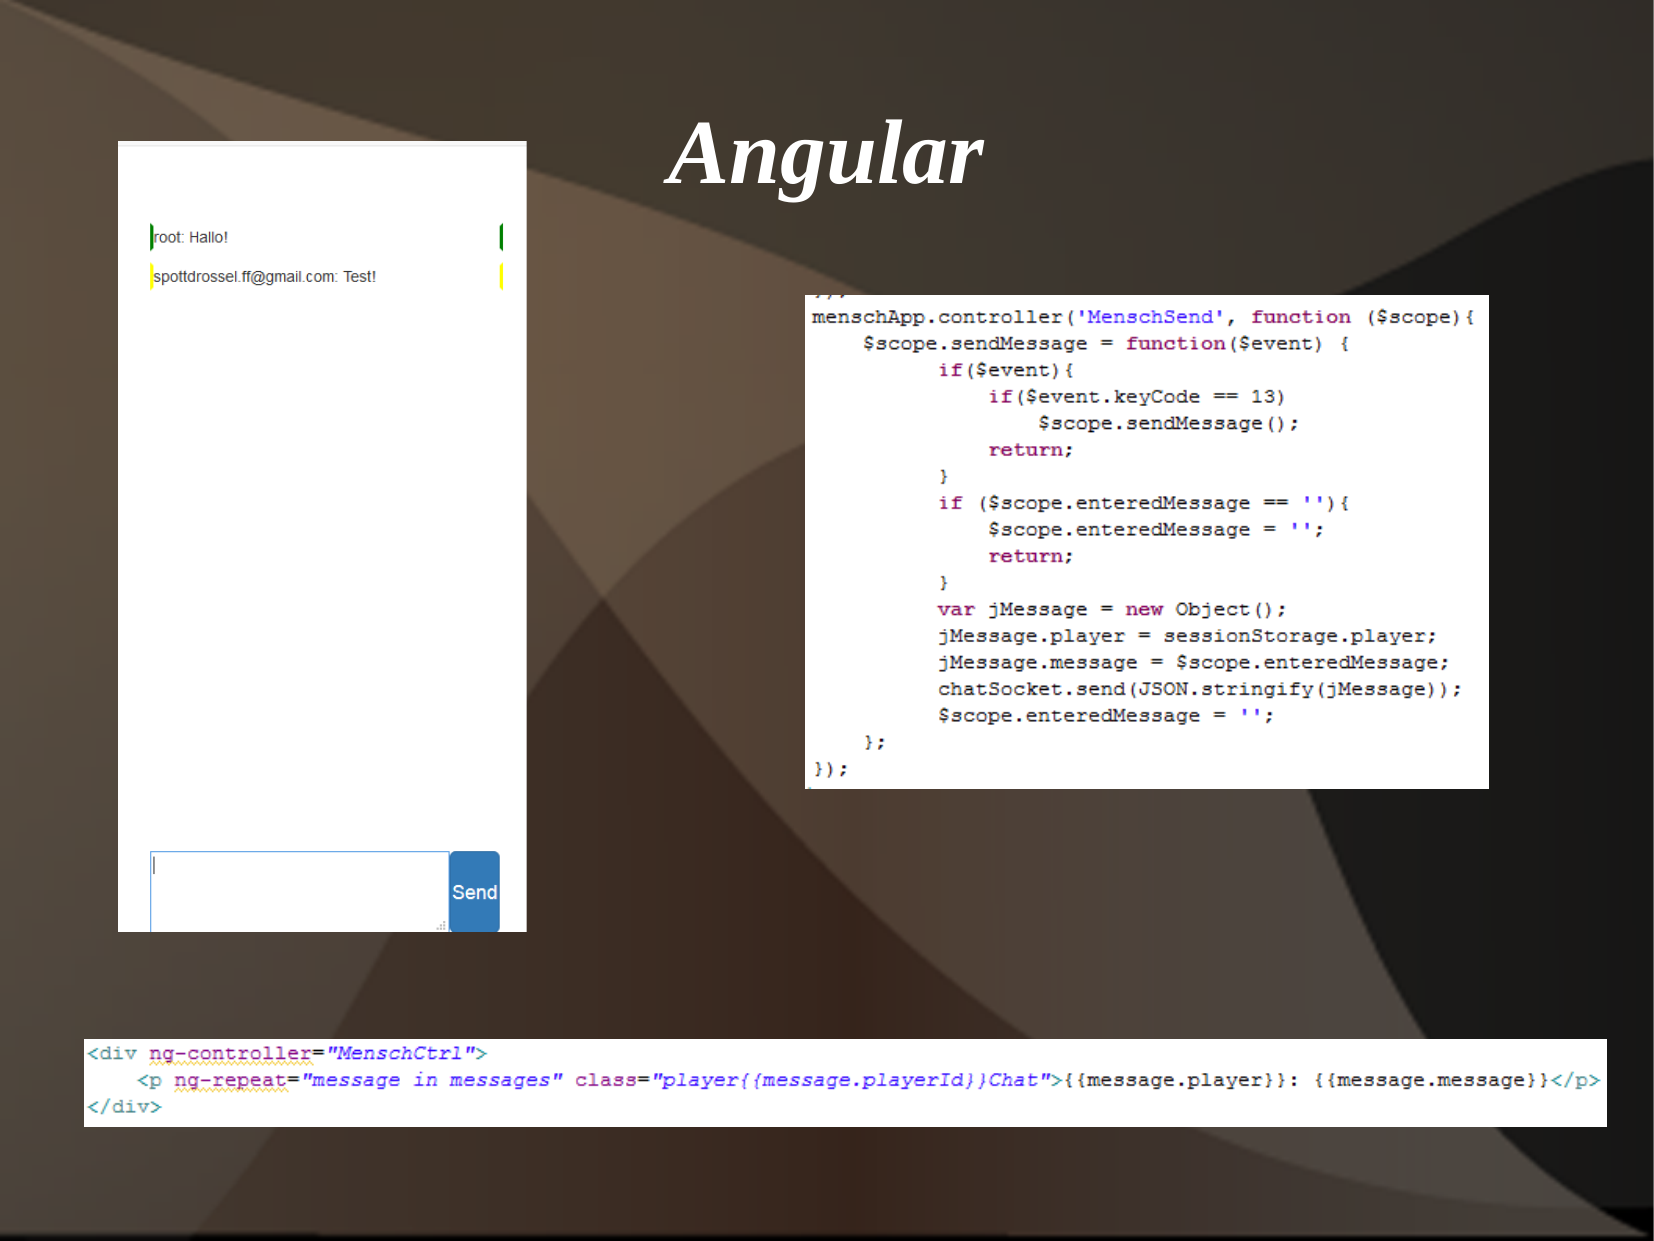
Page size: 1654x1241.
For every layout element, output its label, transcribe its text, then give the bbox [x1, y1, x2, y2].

title Angular [82, 49, 1571, 257]
picture [0, 0, 1654, 1241]
